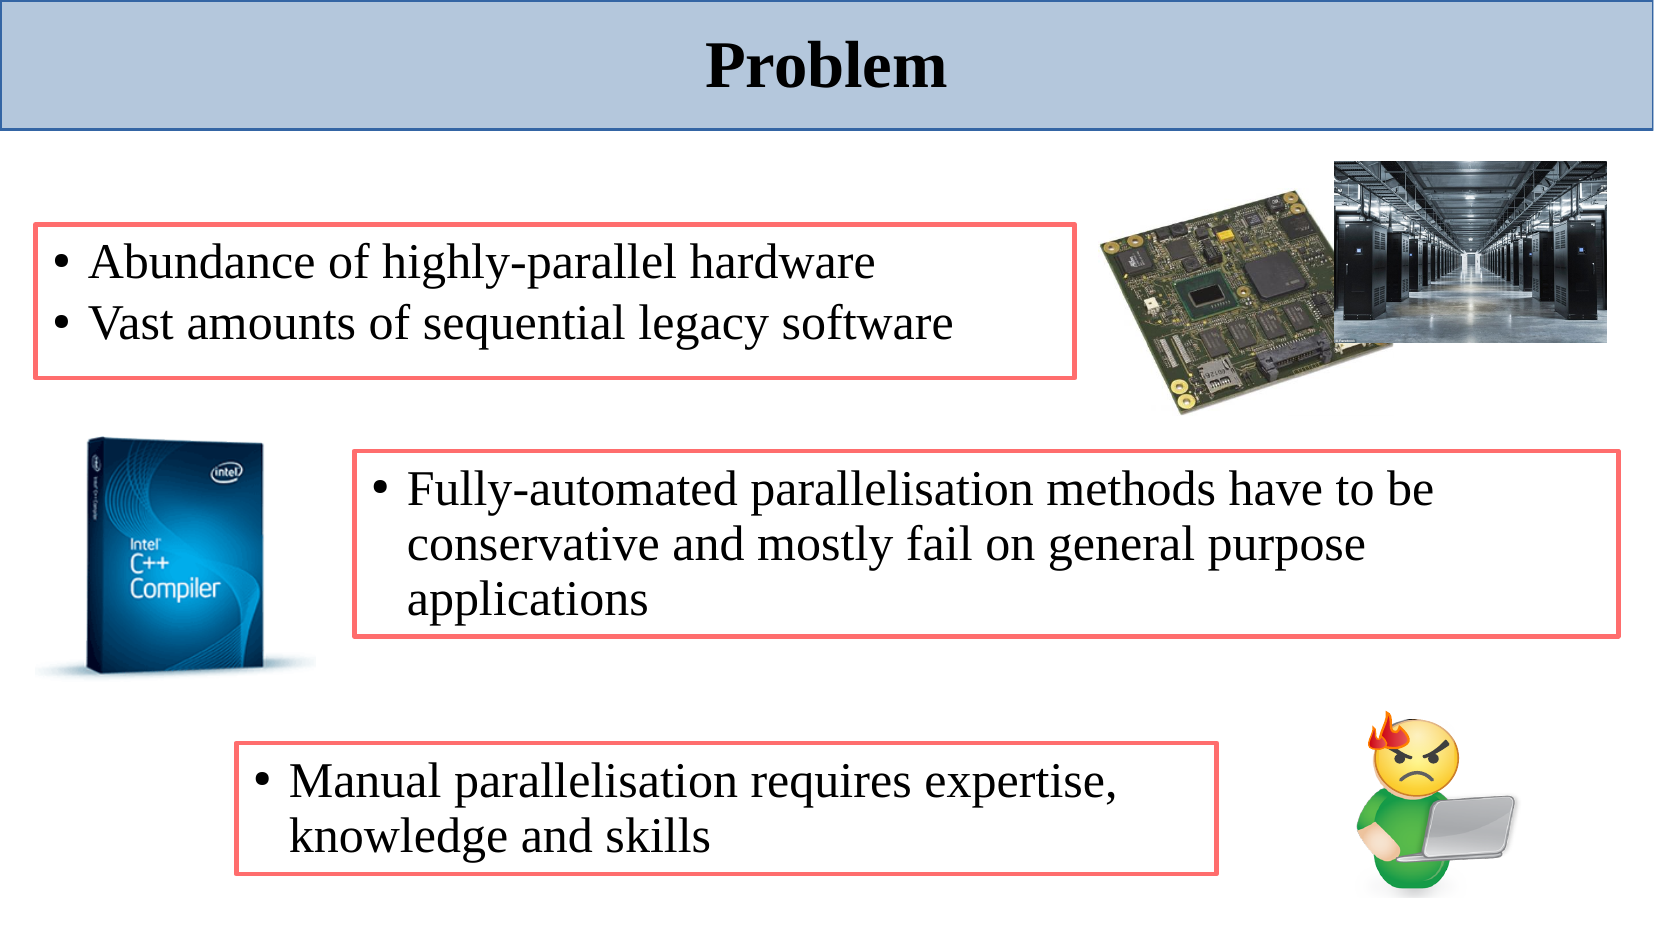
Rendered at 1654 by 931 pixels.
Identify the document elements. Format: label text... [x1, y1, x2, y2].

text_box Fully-automated parallelisation methods have to be conservative and mostly fail on general purpose applications [354, 451, 1619, 637]
text_box Abundance of highly-parallel hardware Vast amounts of sequential legacy software [35, 224, 1075, 378]
picture [35, 436, 316, 683]
picture [1349, 708, 1524, 898]
title Problem [0, 0, 1654, 130]
text_box Manual parallelisation requires expertise, knowledge and skills [236, 742, 1217, 875]
picture [1098, 161, 1607, 416]
